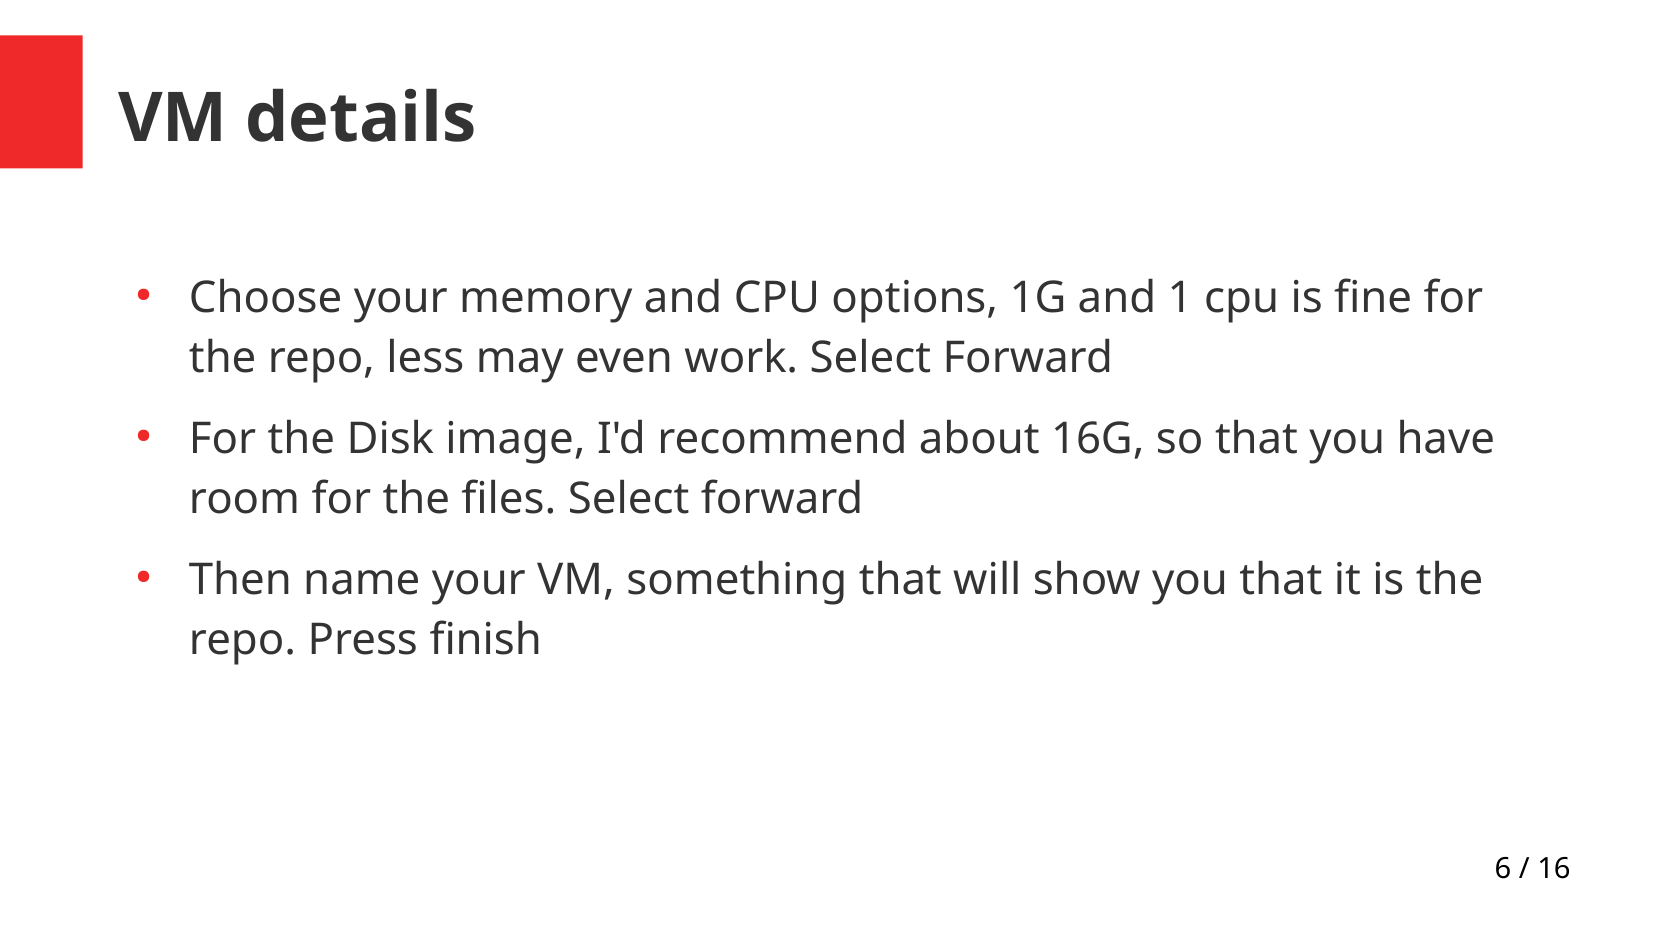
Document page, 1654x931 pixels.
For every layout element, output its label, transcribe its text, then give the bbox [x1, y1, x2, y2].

title VM details [118, 37, 1571, 193]
list Choose your memory and CPU options, 1G and 1 cpu is fine for the repo, less may even work. Select Forward For the Disk image, I'd recommend about 16G, so that you have room for the files. Select forward Then name your VM, something that will show you that it is the repo. Press finish [118, 265, 1536, 806]
